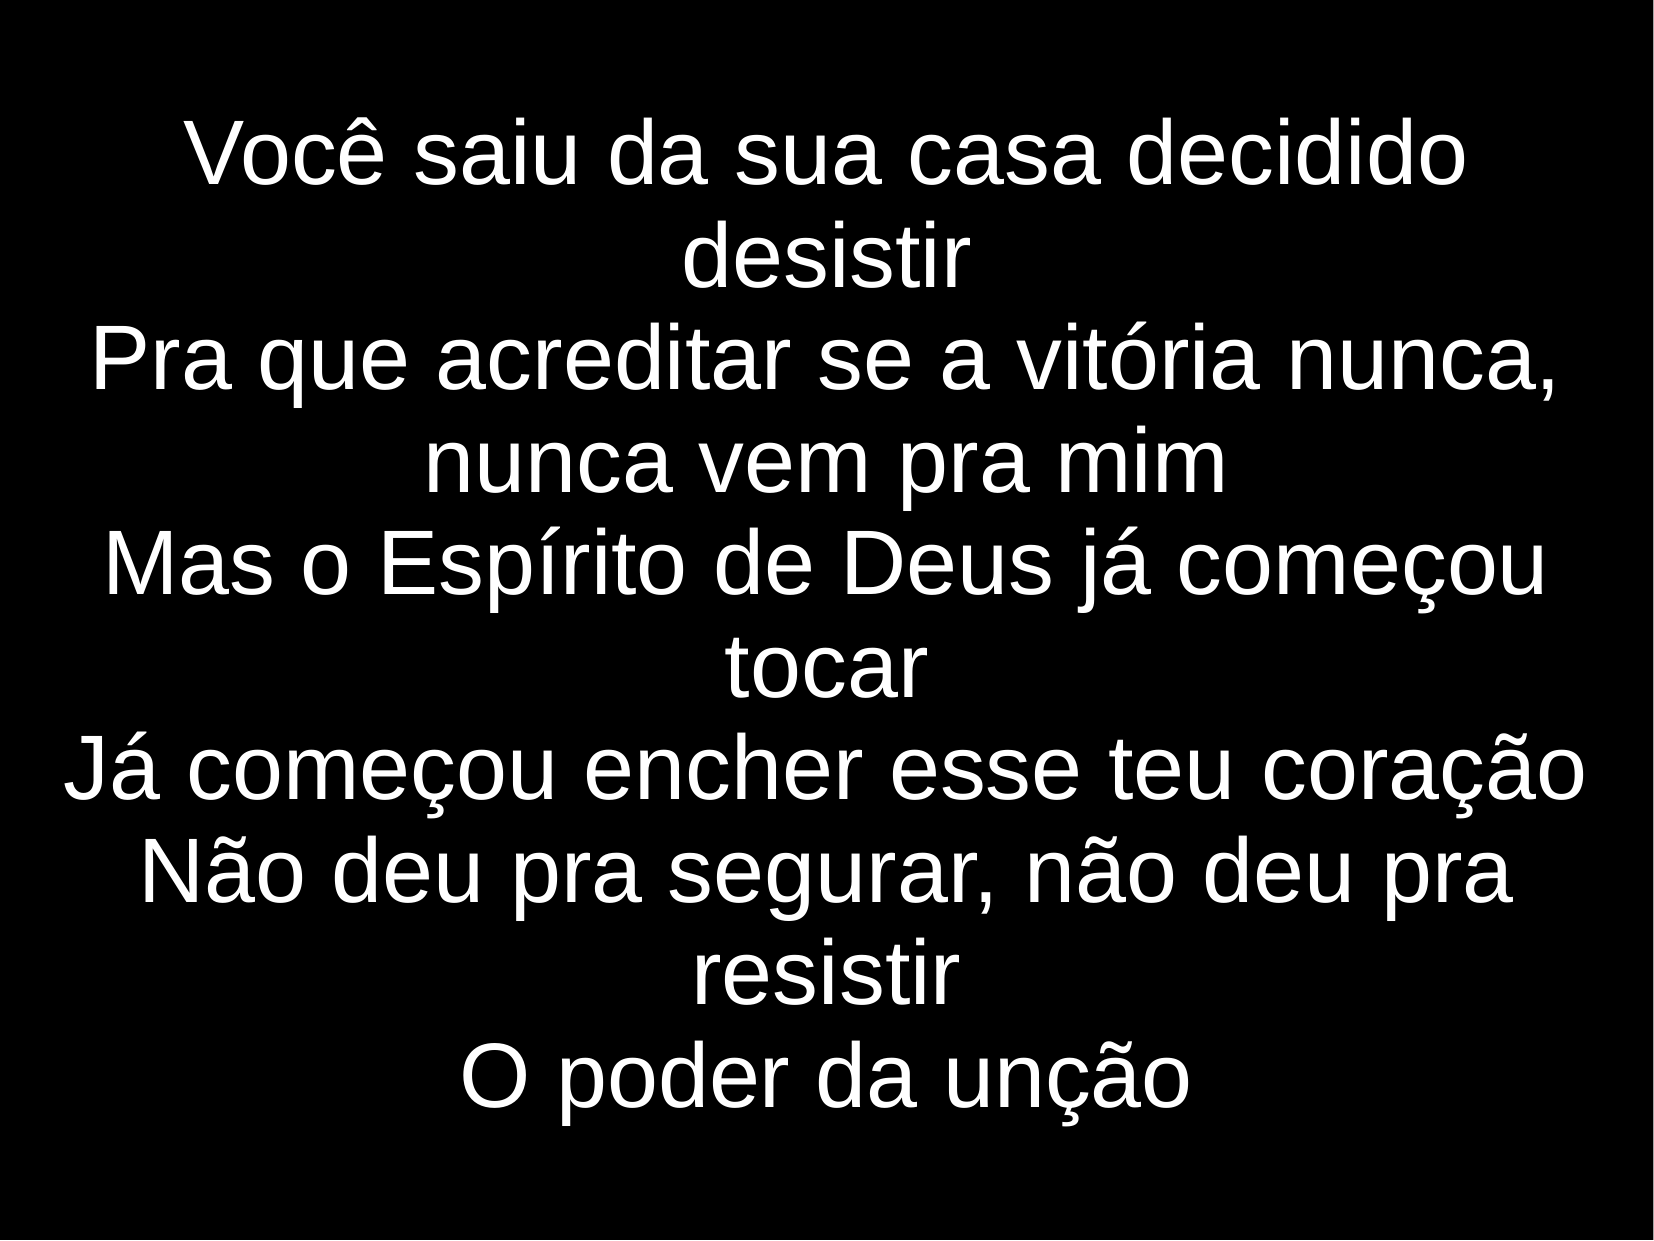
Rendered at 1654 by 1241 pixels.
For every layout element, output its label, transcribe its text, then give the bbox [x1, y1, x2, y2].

subtitle Você saiu da sua casa decidido desistir Pra que acreditar se a vitória nunca, nunca vem pra mim Mas o Espírito de Deus já começou tocar Já começou encher esse teu coração Não deu pra segurar, não deu pra resistir O poder da unção [47, 35, 1607, 1193]
